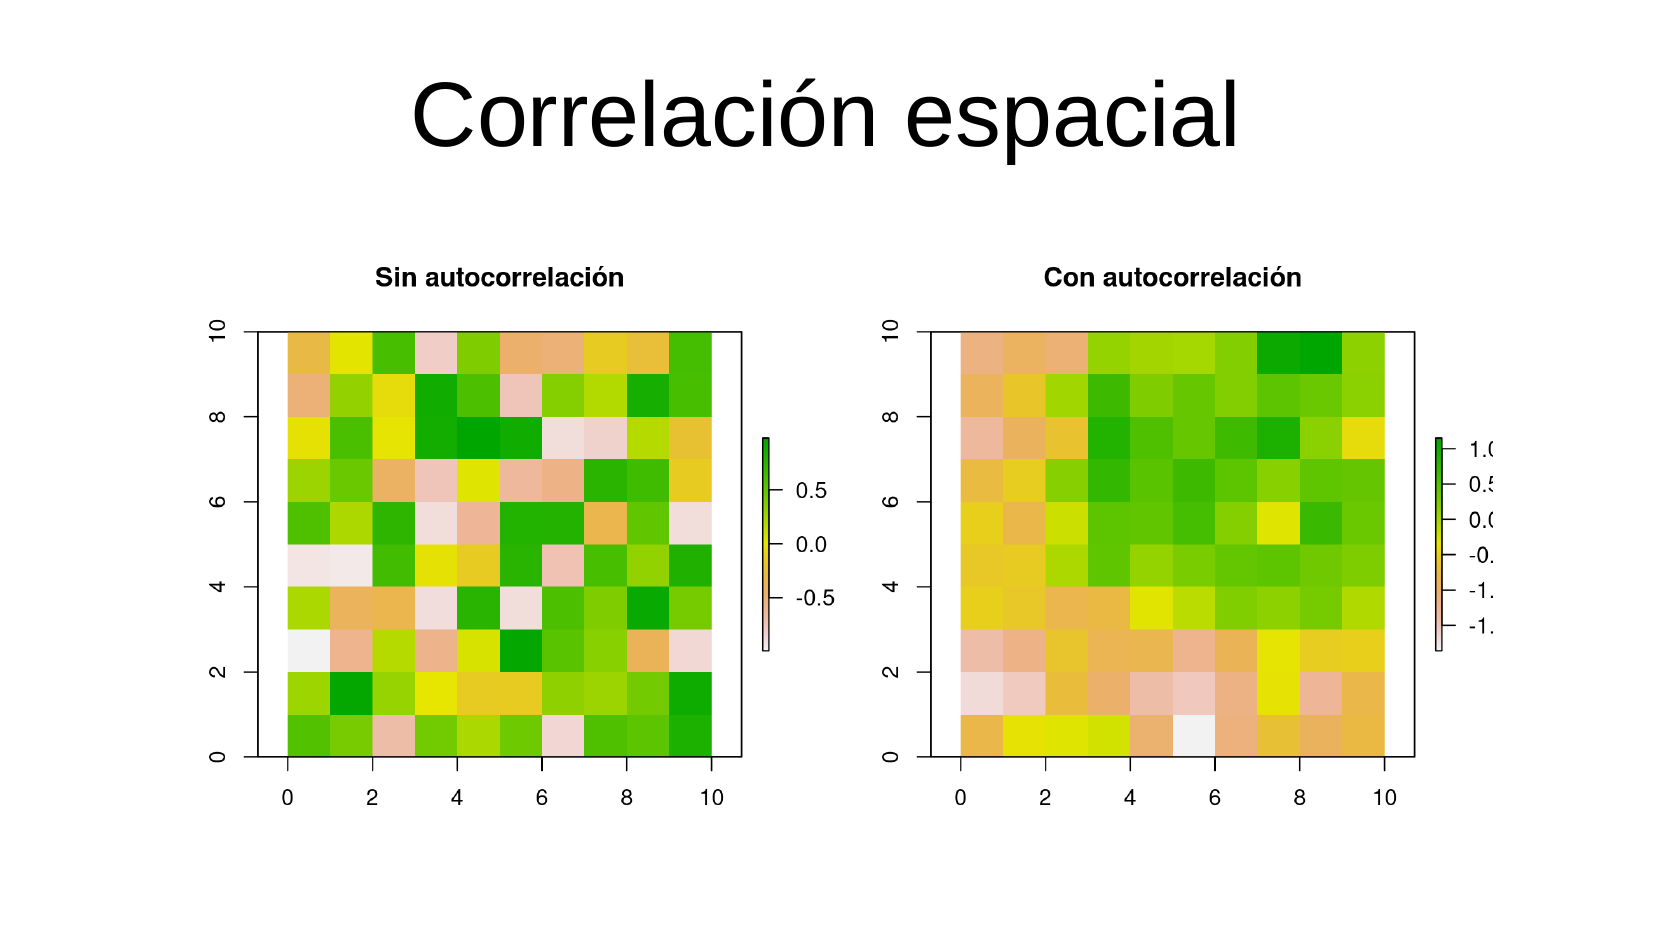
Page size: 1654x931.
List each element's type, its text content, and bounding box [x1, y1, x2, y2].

title Correlación espacial [82, 37, 1571, 193]
picture [147, 221, 1493, 894]
